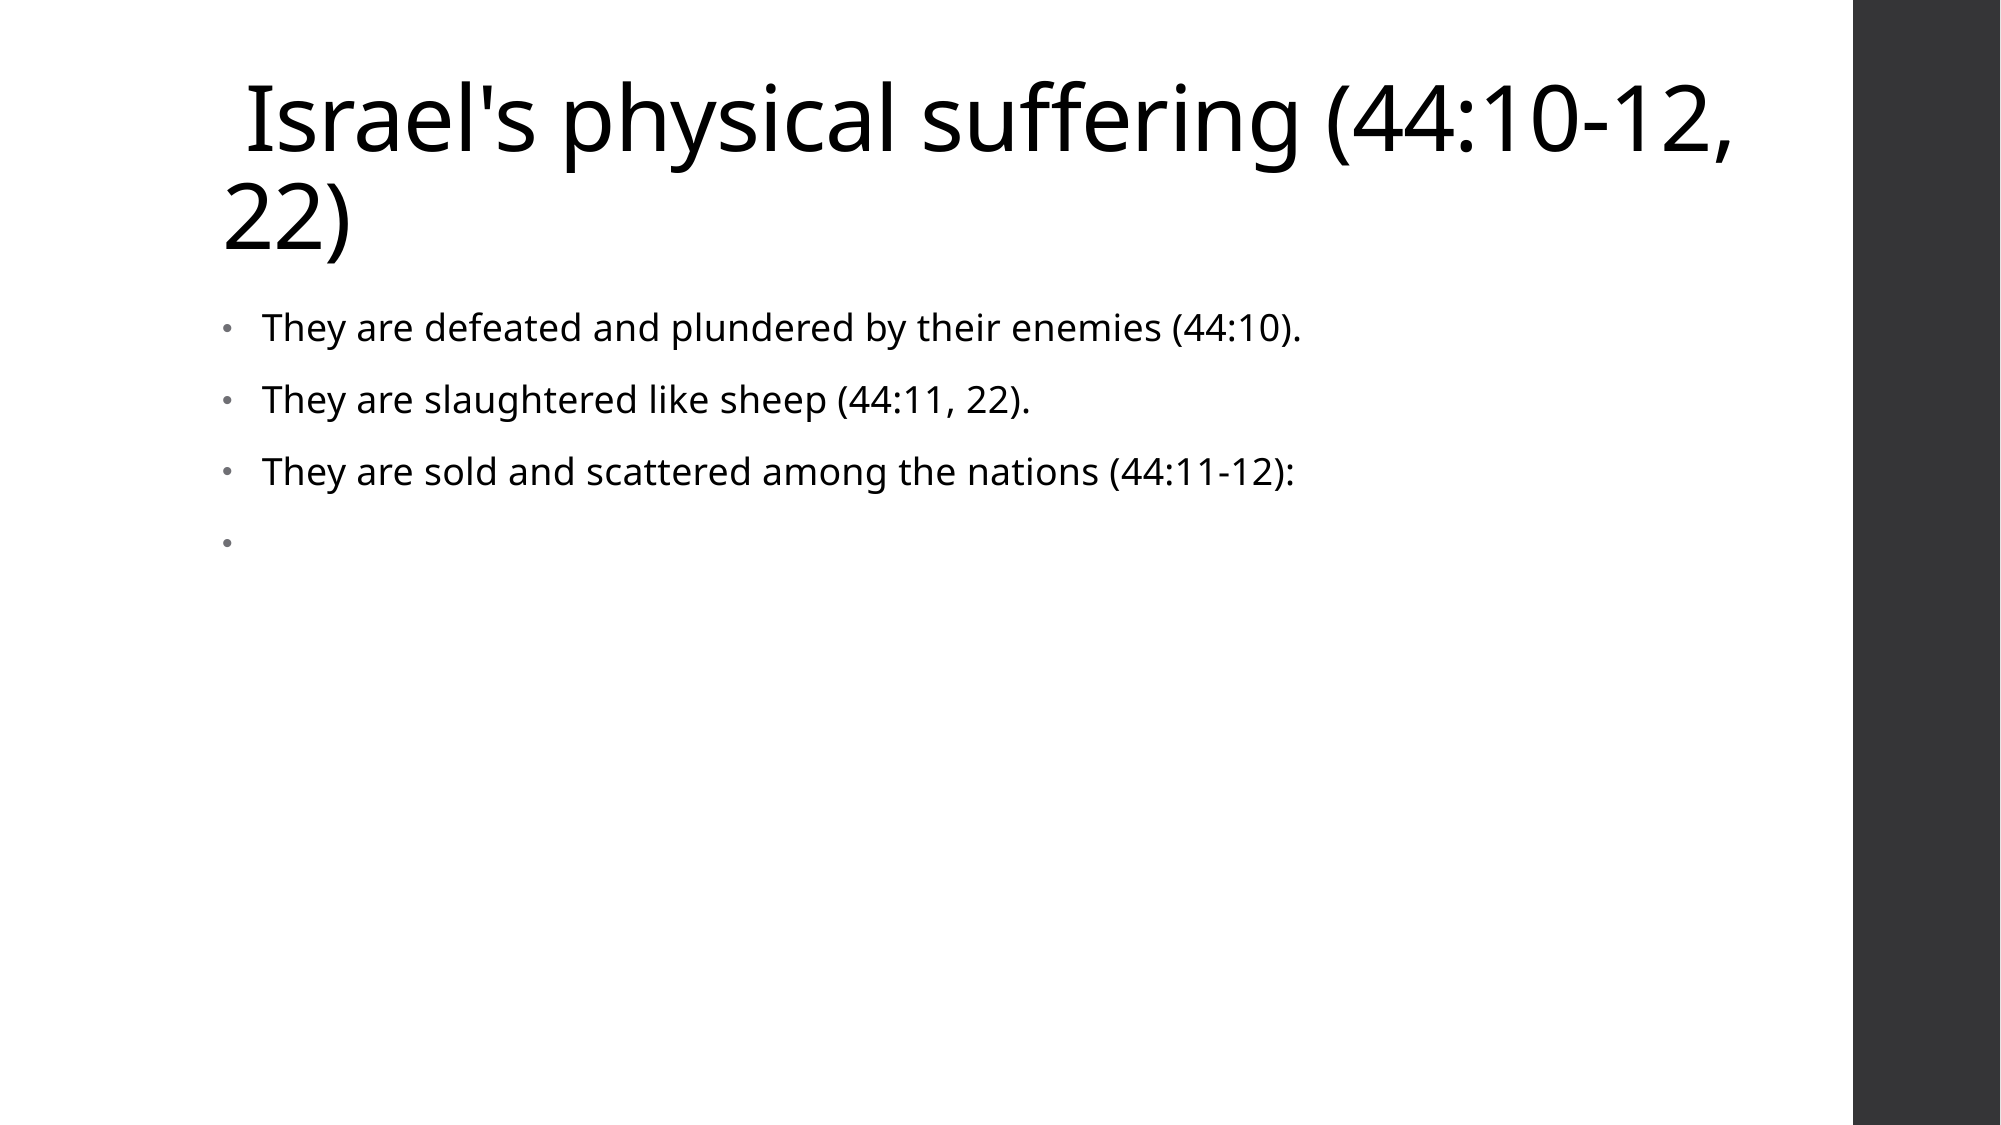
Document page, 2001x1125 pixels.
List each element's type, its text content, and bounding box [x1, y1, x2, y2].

title Israel's physical suffering (44:10-12, 22) [206, 60, 1797, 278]
list They are defeated and plundered by their enemies (44:10). They are slaughtered like sheep (44:11, 22). They are sold and scattered among the nations (44:11-12): [206, 299, 1617, 1014]
